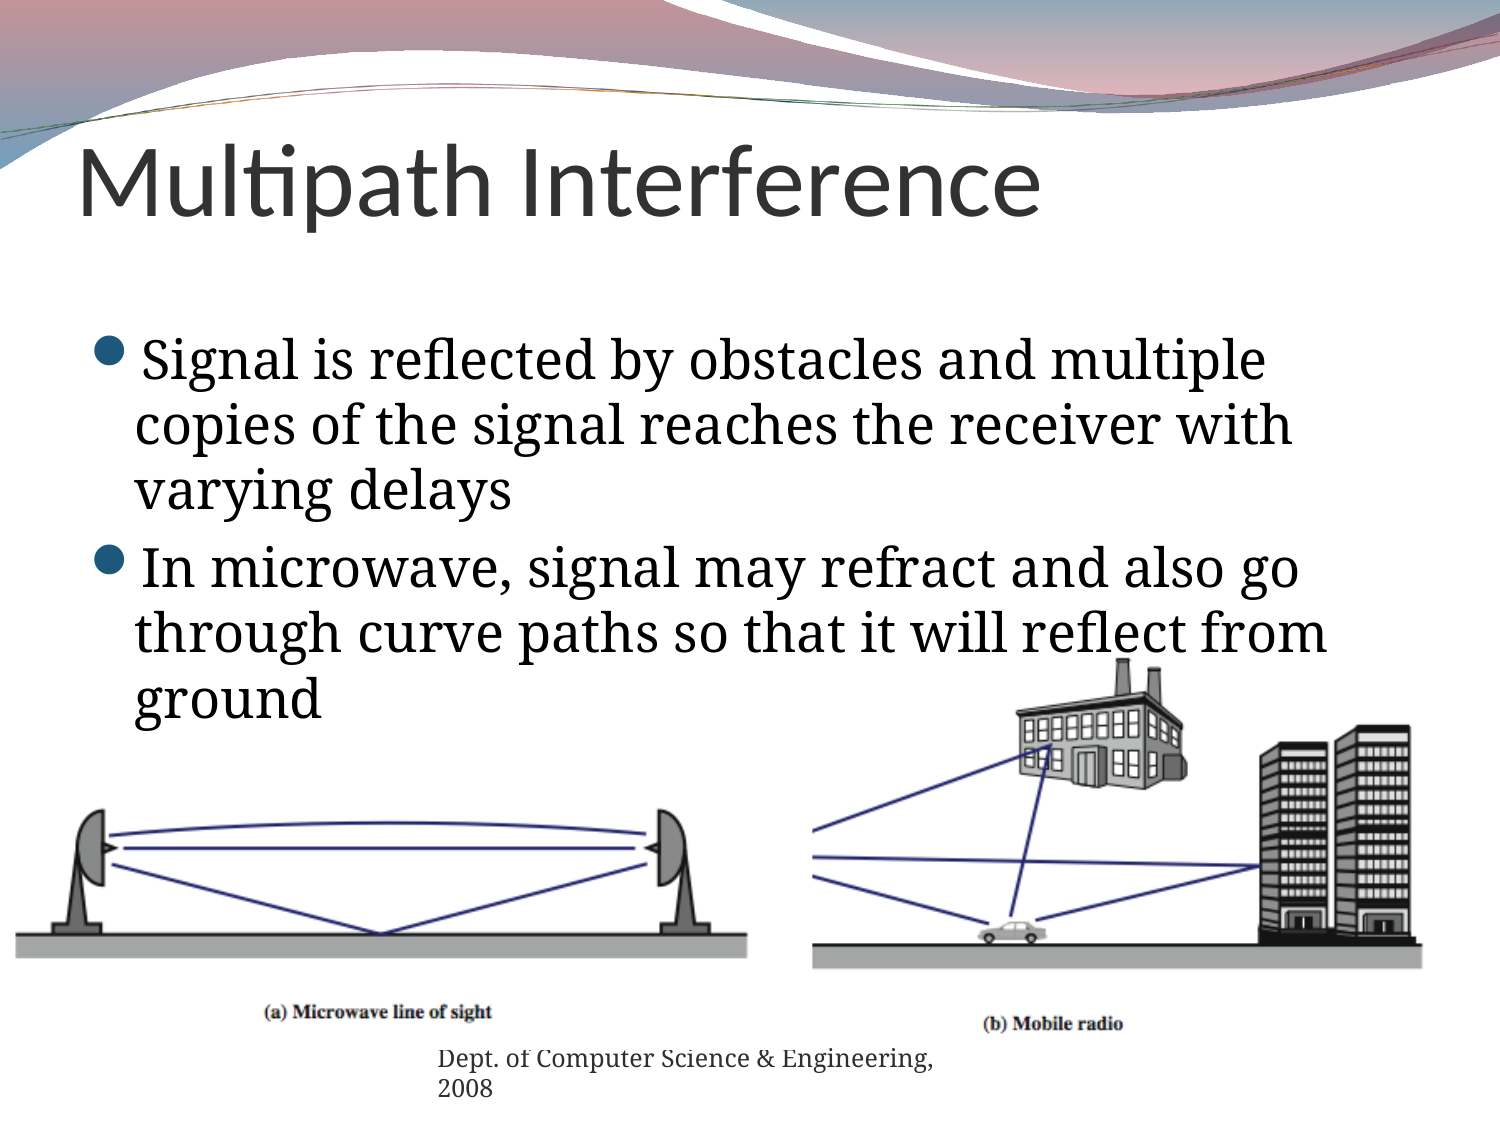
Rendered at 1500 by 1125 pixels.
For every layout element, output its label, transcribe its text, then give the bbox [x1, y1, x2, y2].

picture [0, 33, 1500, 140]
text_box Dept. of Computer Science & Engineering, 2008 [437, 1042, 988, 1103]
list Signal is reflected by obstacles and multiple copies of the signal reaches the receiver with varying delays In microwave, signal may refract and also go through curve paths so that it will reflect from ground [75, 317, 1426, 1038]
title Multipath Interference [75, 49, 1426, 238]
picture [0, 640, 1488, 1051]
